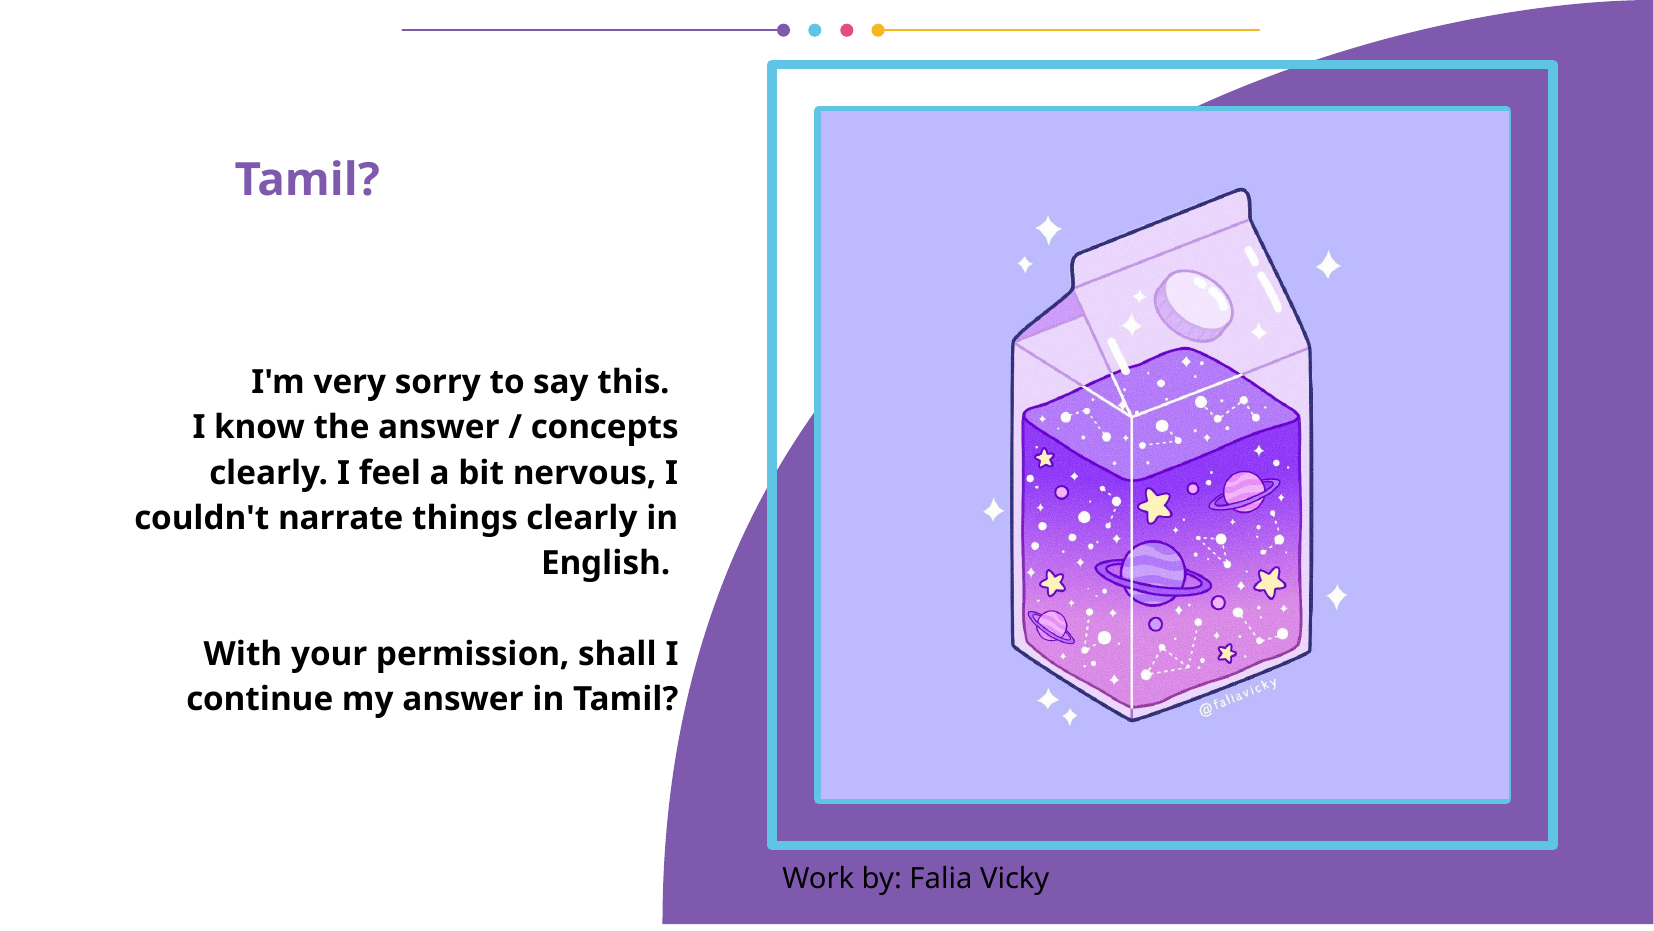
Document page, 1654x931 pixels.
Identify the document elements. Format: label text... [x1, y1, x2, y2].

title I'm very sorry to say this. I know the answer / concepts clearly. I feel a bit nervous, I couldn't narrate things clearly in English. With your permission, shall I continue my answer in Tamil? [69, 280, 680, 798]
text_box Work by: Falia Vicky [767, 849, 1087, 905]
text_box Tamil? [219, 138, 532, 207]
text_box [820, 111, 1509, 800]
